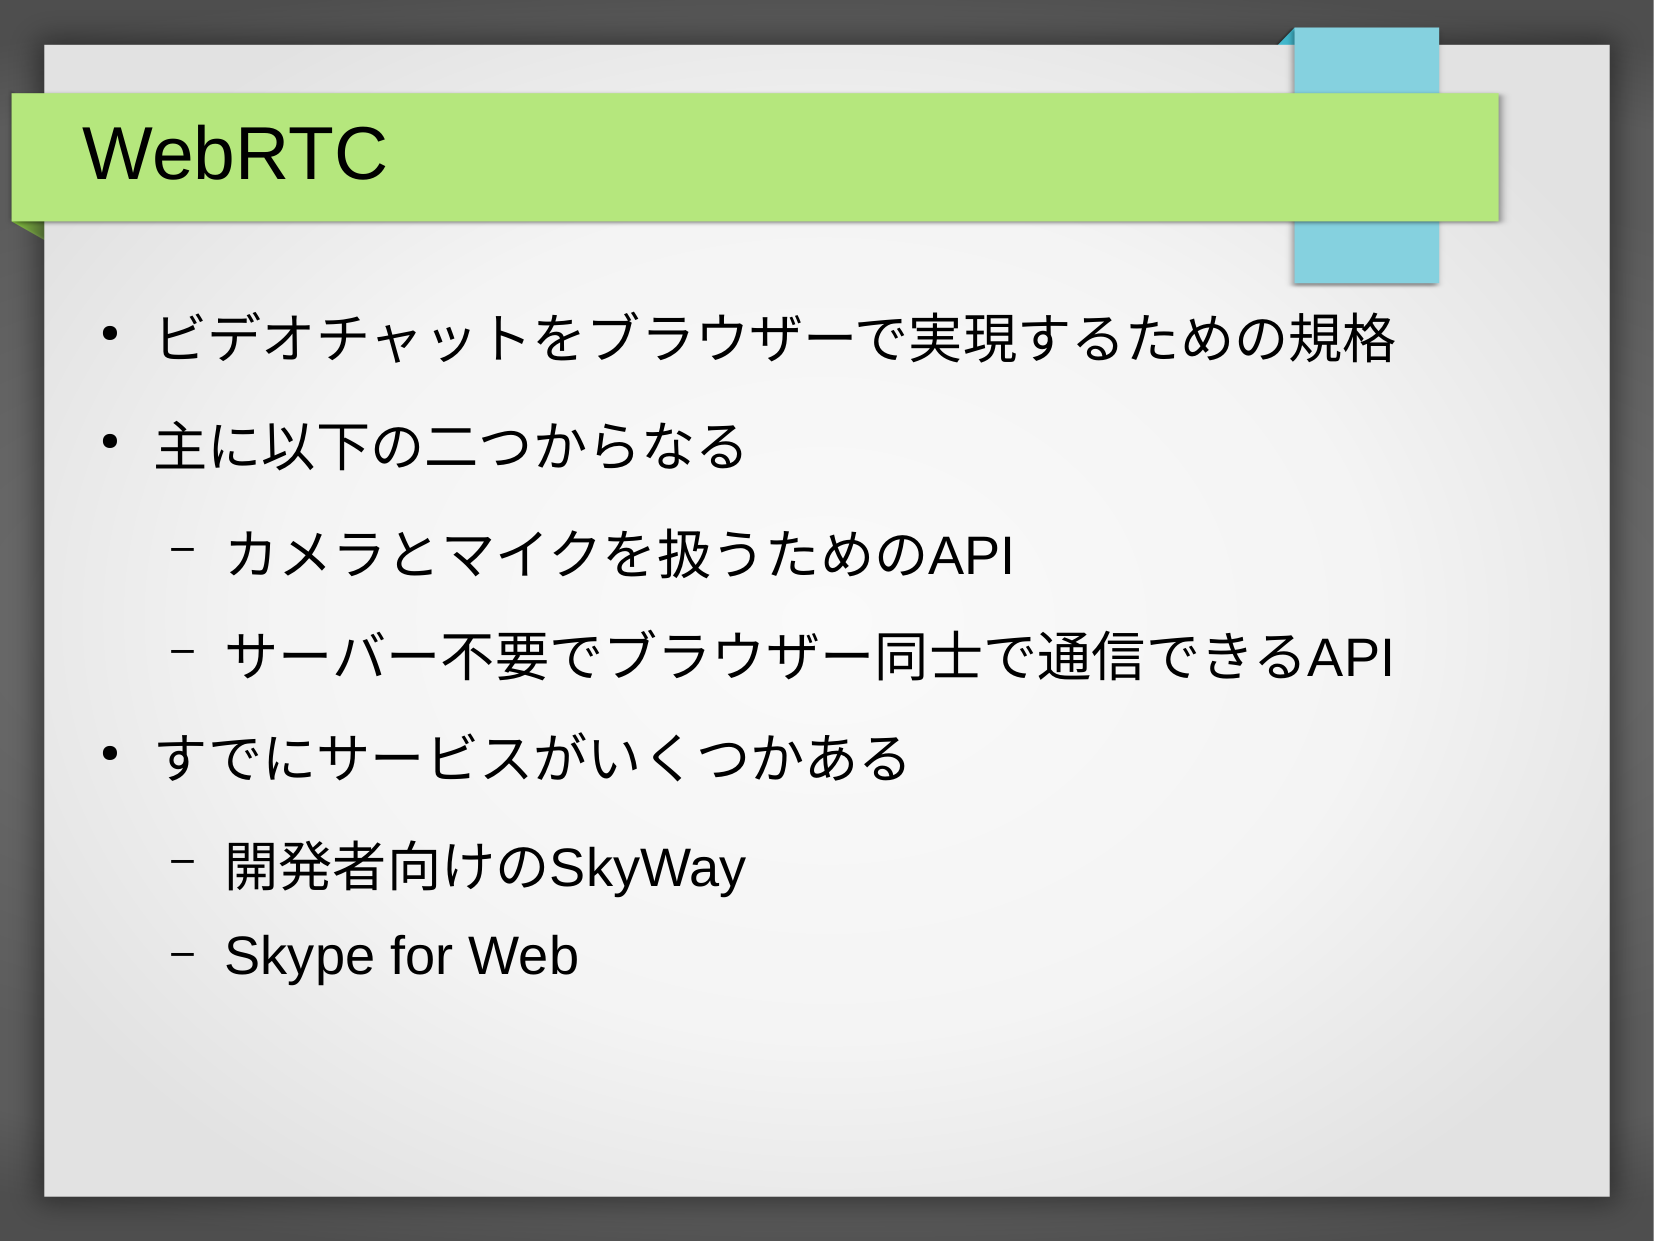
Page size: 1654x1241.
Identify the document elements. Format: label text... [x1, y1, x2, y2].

title WebRTC [82, 94, 1264, 213]
list ビデオチャットをブラウザーで実現するための規格 主に以下の二つからなる カメラとマイクを扱うためのAPI サーバー不要でブラウザー同士で通信できるAPI すでにサービスがいくつかある 開発者向けのSkyWay Skype for Web [82, 295, 1571, 1015]
picture [0, 0, 1654, 1241]
